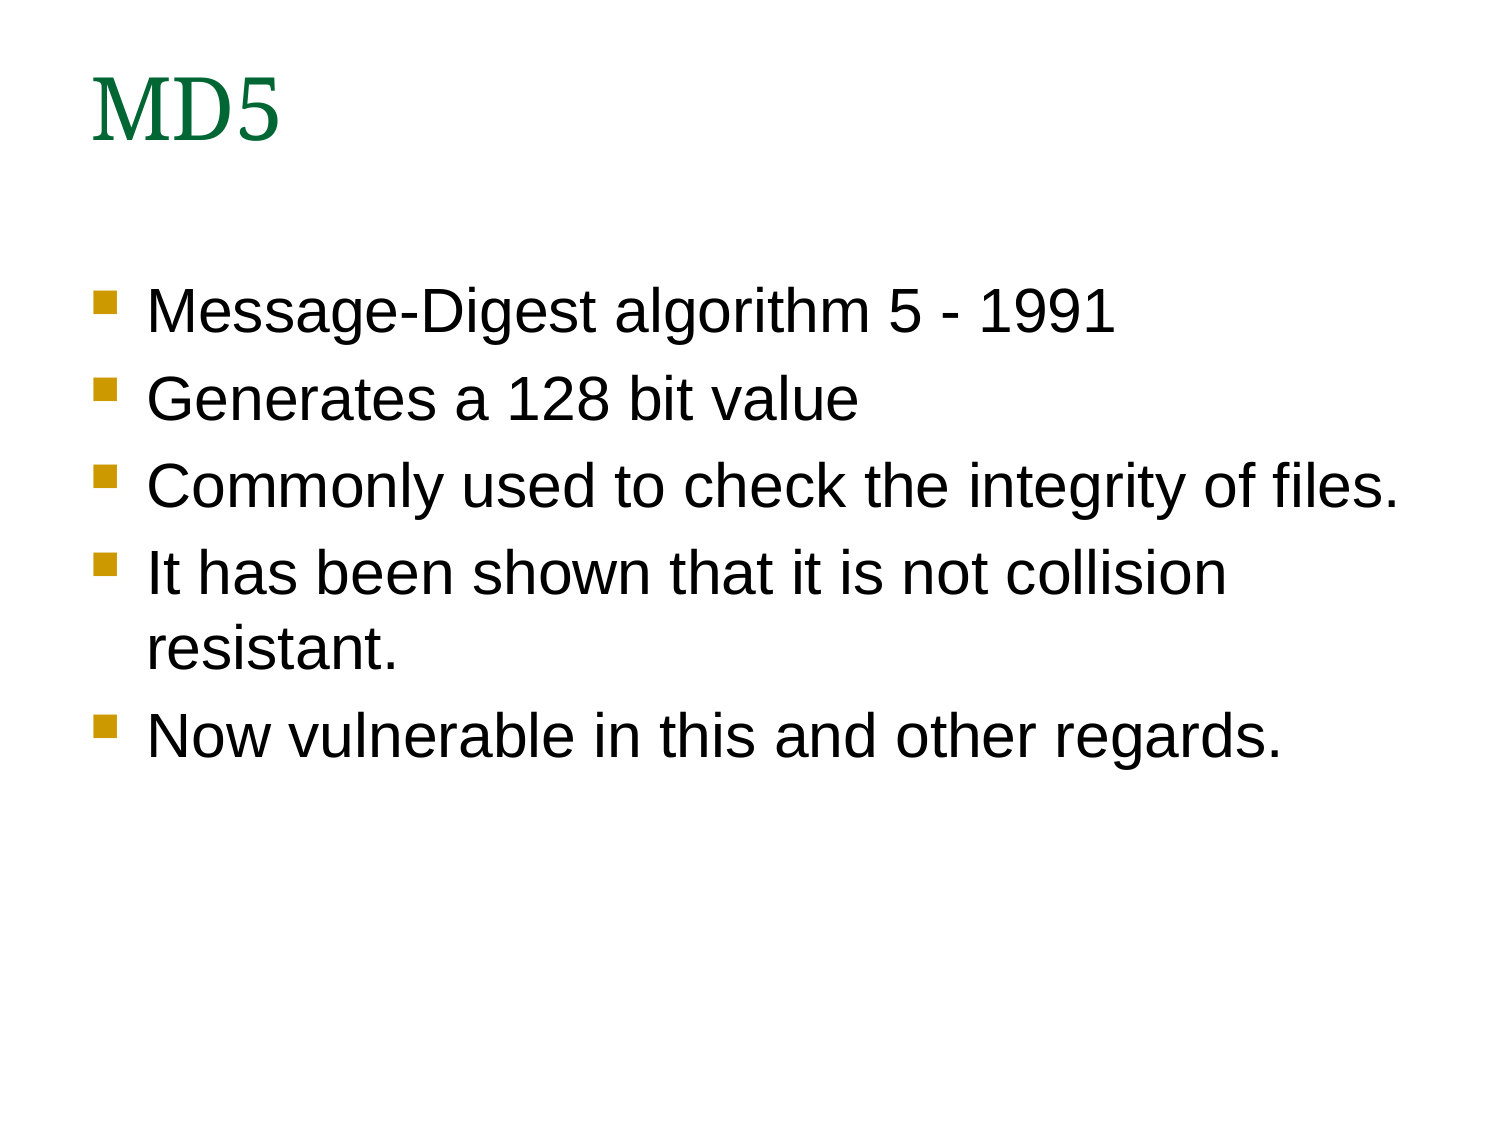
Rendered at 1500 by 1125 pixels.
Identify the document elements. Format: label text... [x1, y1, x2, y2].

title MD5 [75, 45, 1425, 233]
list Message-Digest algorithm 5 - 1991 Generates a 128 bit value Commonly used to check the integrity of files. It has been shown that it is not collision resistant. Now vulnerable in this and other regards. [75, 262, 1425, 1006]
